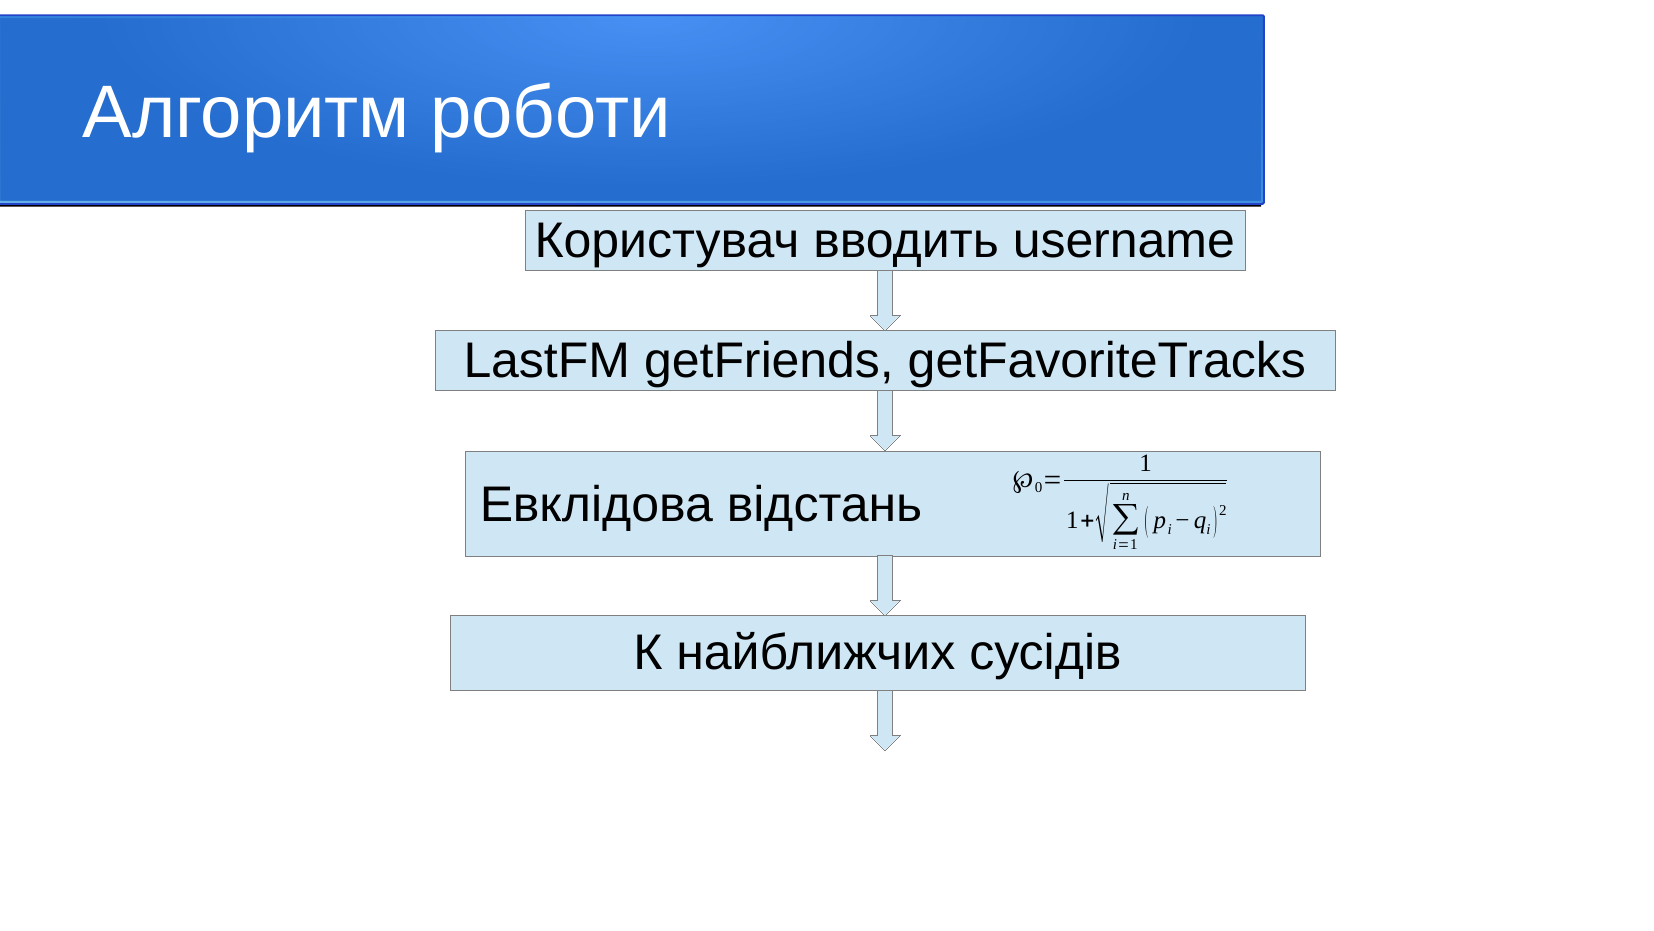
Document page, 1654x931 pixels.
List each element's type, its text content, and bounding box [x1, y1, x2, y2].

title Алгоритм роботи [82, 35, 1235, 189]
text_box [870, 690, 901, 751]
text_box Користувач вводить username [525, 210, 1246, 271]
text_box [870, 555, 901, 615]
chart [1005, 450, 1235, 554]
text_box [870, 390, 901, 451]
text_box Евклідова відстань [465, 451, 1321, 557]
text_box LastFM getFriends, getFavoriteTracks [435, 330, 1336, 391]
text_box К найближчих сусідів [450, 615, 1306, 691]
text_box [870, 270, 901, 330]
